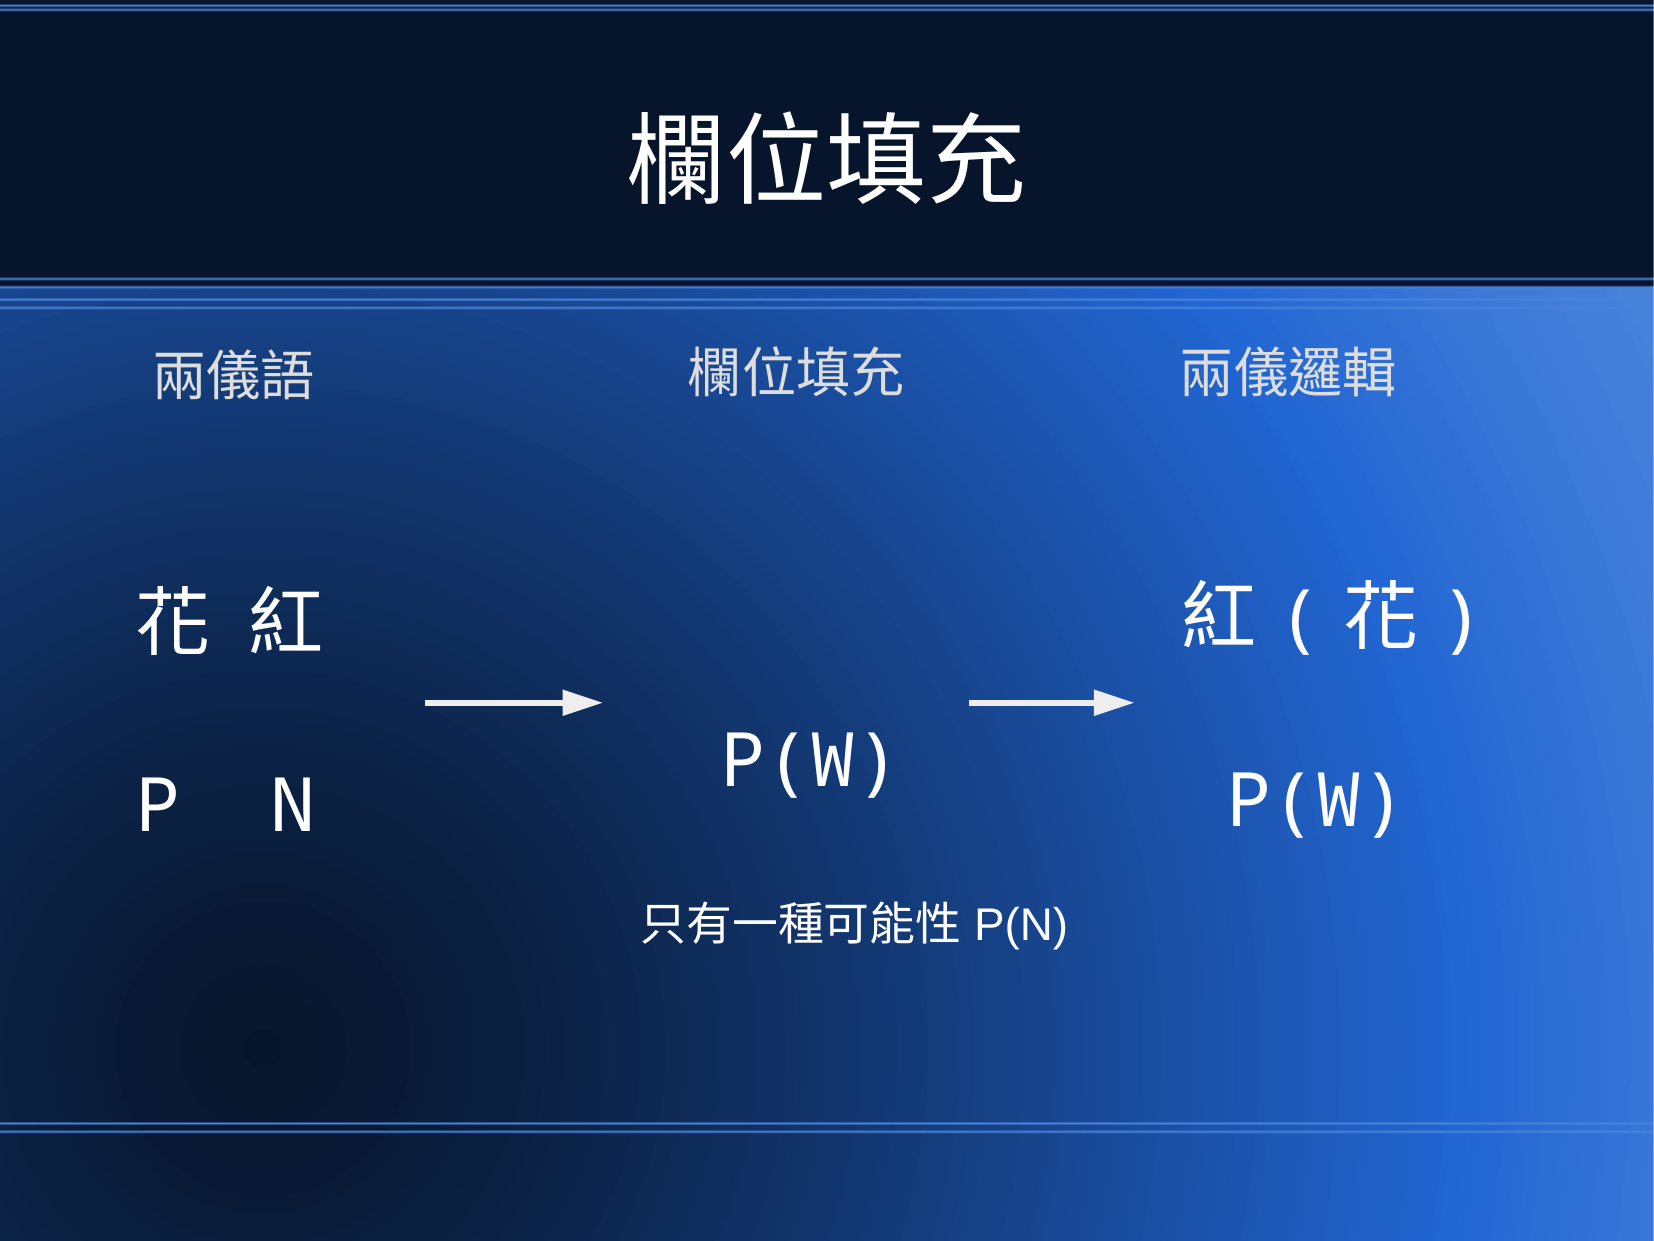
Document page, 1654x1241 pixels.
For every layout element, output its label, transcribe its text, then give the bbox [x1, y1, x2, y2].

text_box 欄位填充 [673, 321, 945, 402]
list 紅(花) P(W) [1181, 501, 1512, 1058]
text_box 兩儀邏輯 [1165, 321, 1430, 467]
text_box 兩儀語 [137, 324, 331, 405]
text_box 只有一種可能性P(N) [625, 879, 1082, 953]
list 花 紅 P N [135, 507, 402, 1063]
list P(W) [720, 655, 987, 786]
picture [0, 0, 1654, 1241]
title 欄位填充 [82, 49, 1571, 257]
